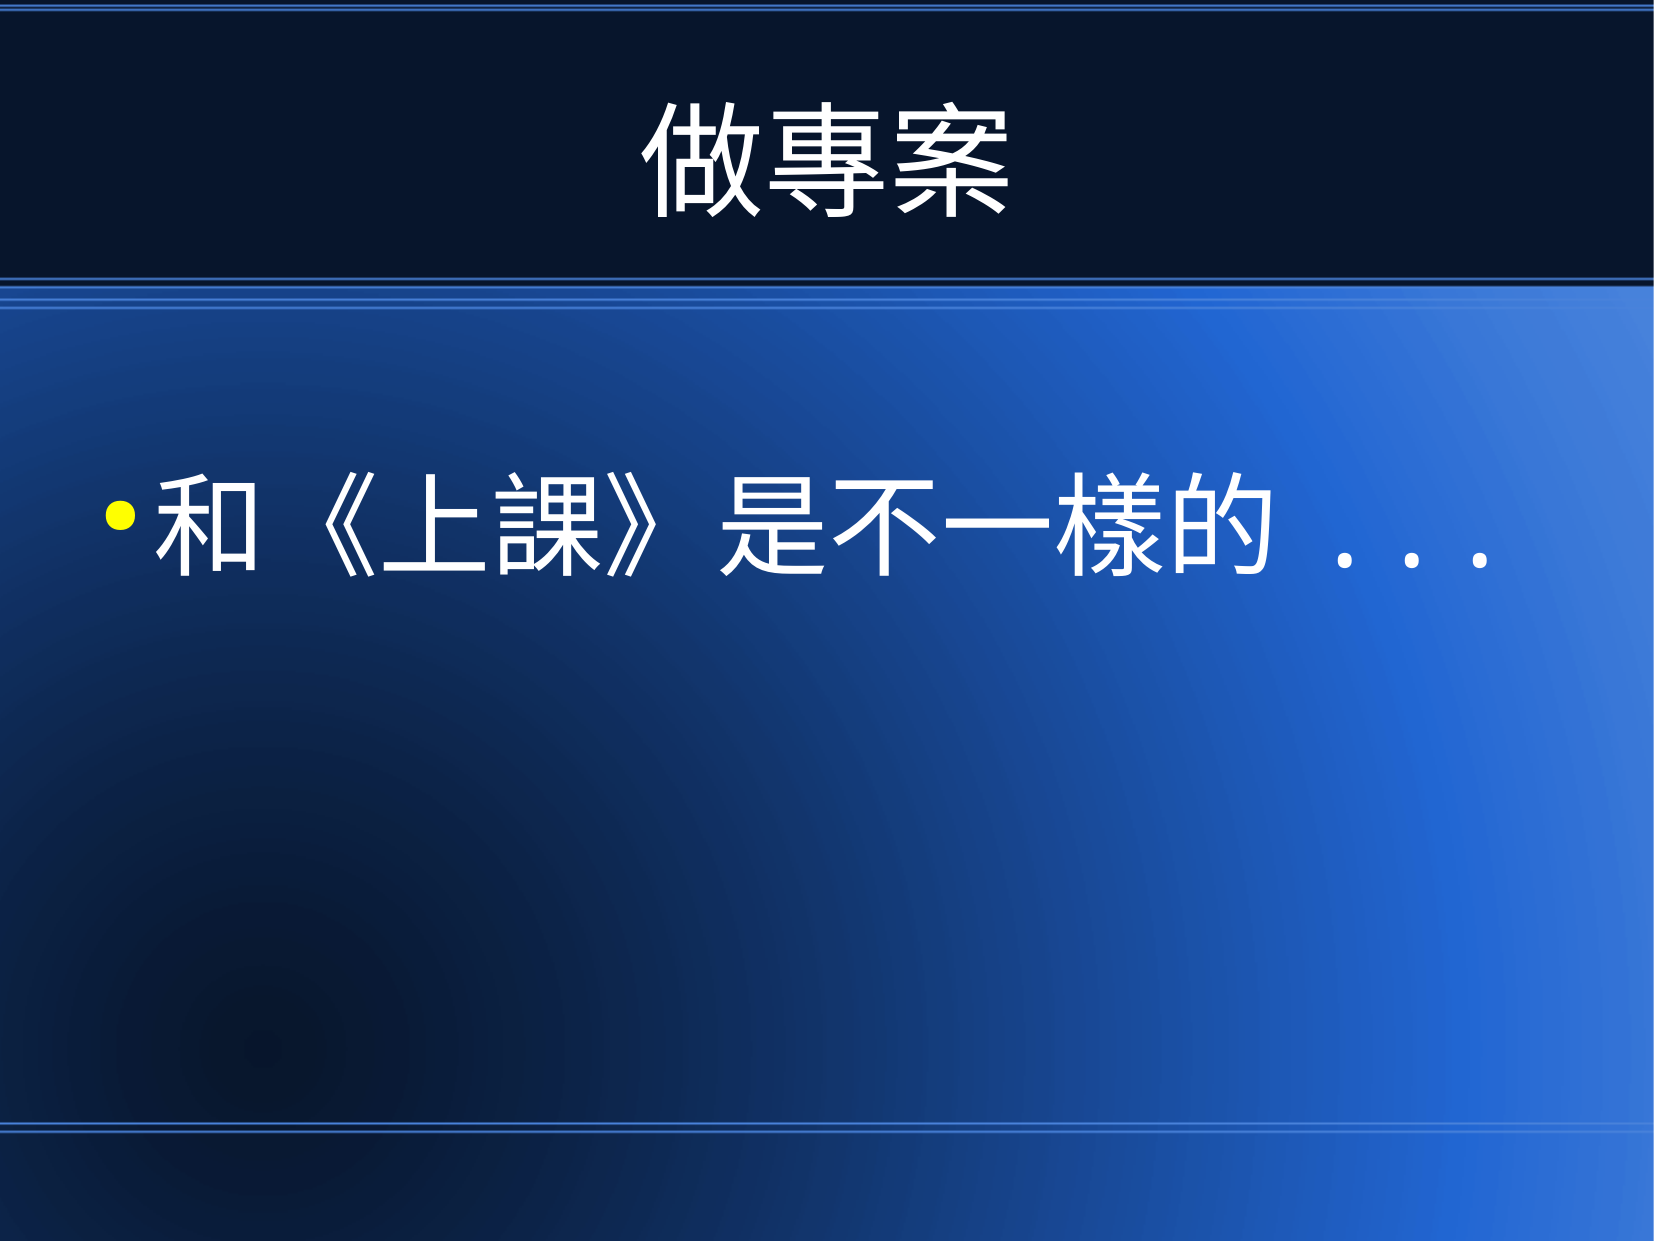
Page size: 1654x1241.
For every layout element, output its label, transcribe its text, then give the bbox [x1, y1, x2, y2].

picture [0, 0, 1654, 1241]
title 做專案 [82, 49, 1571, 257]
list 和《上課》是不一樣的... [82, 355, 1571, 1241]
